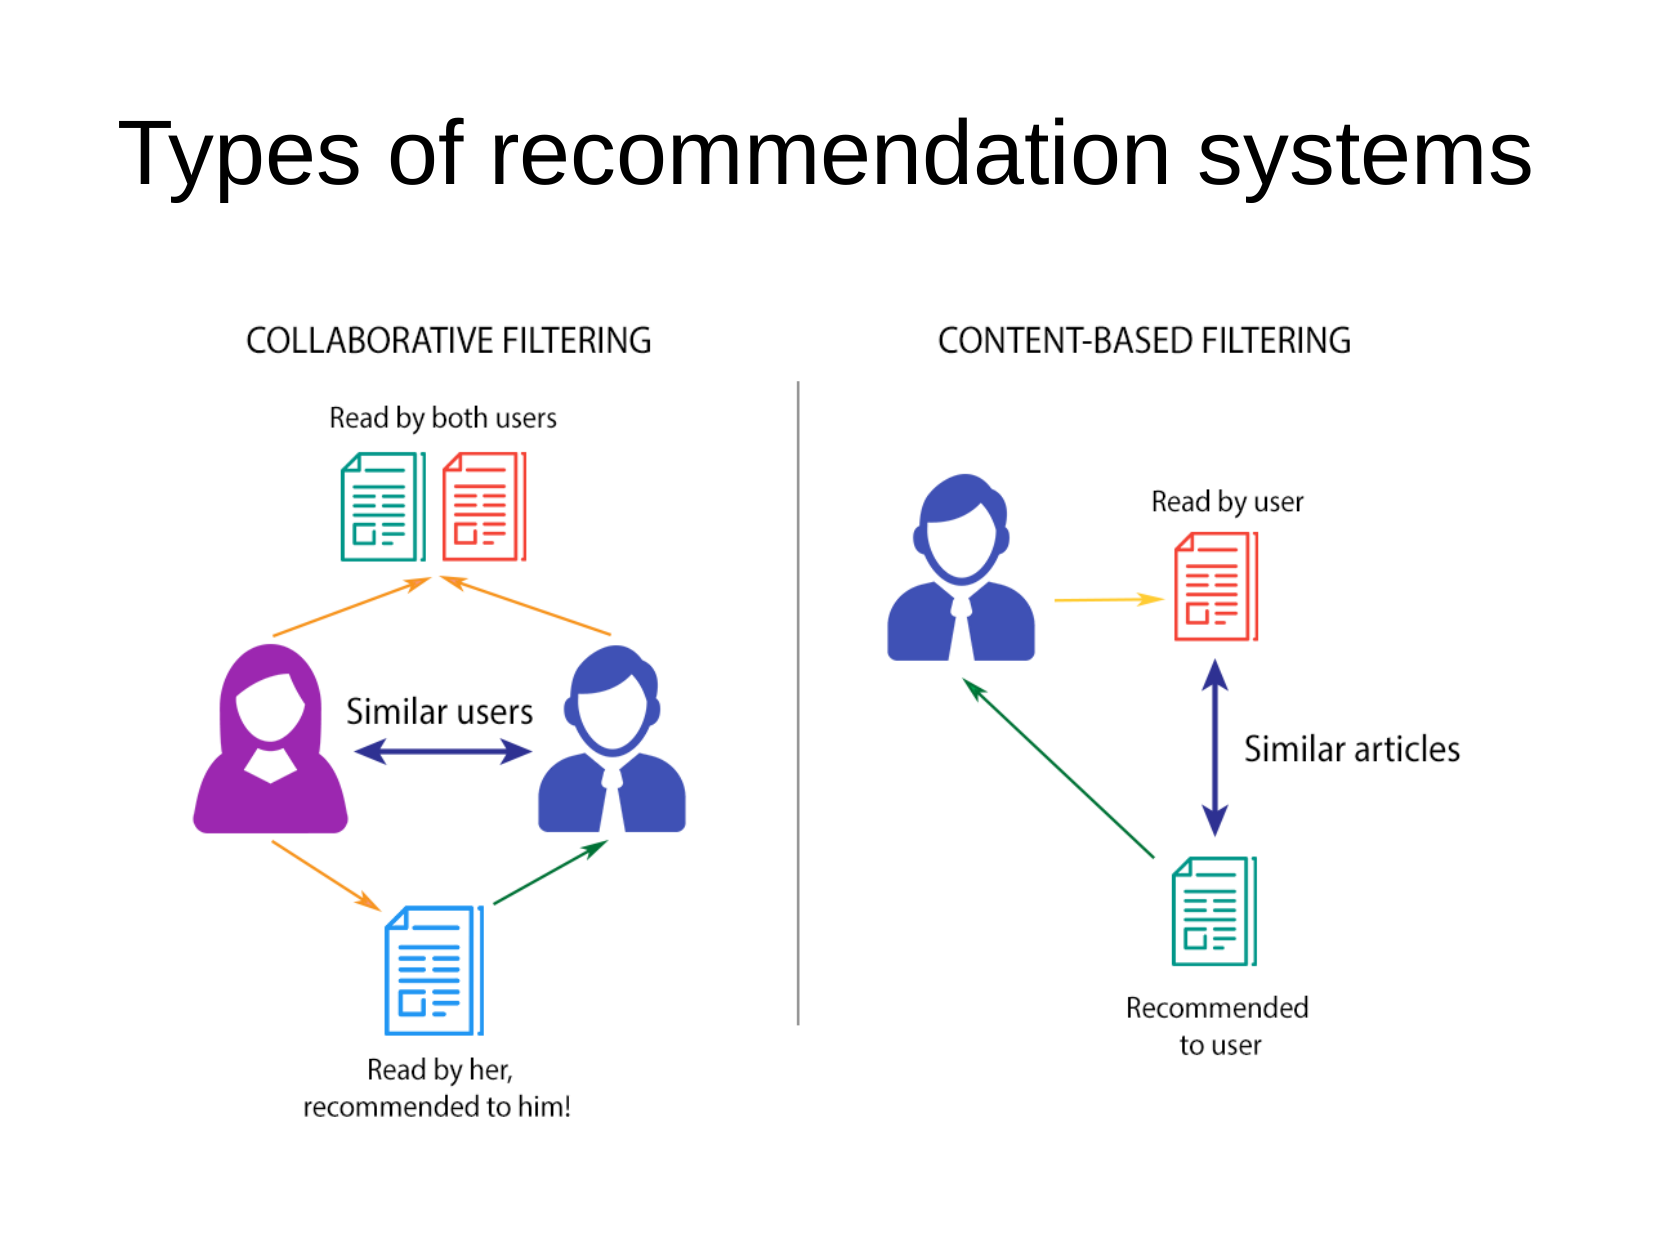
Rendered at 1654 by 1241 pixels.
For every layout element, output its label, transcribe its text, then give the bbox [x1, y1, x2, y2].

picture [118, 295, 1489, 1135]
title Types of recommendation systems [82, 49, 1571, 257]
